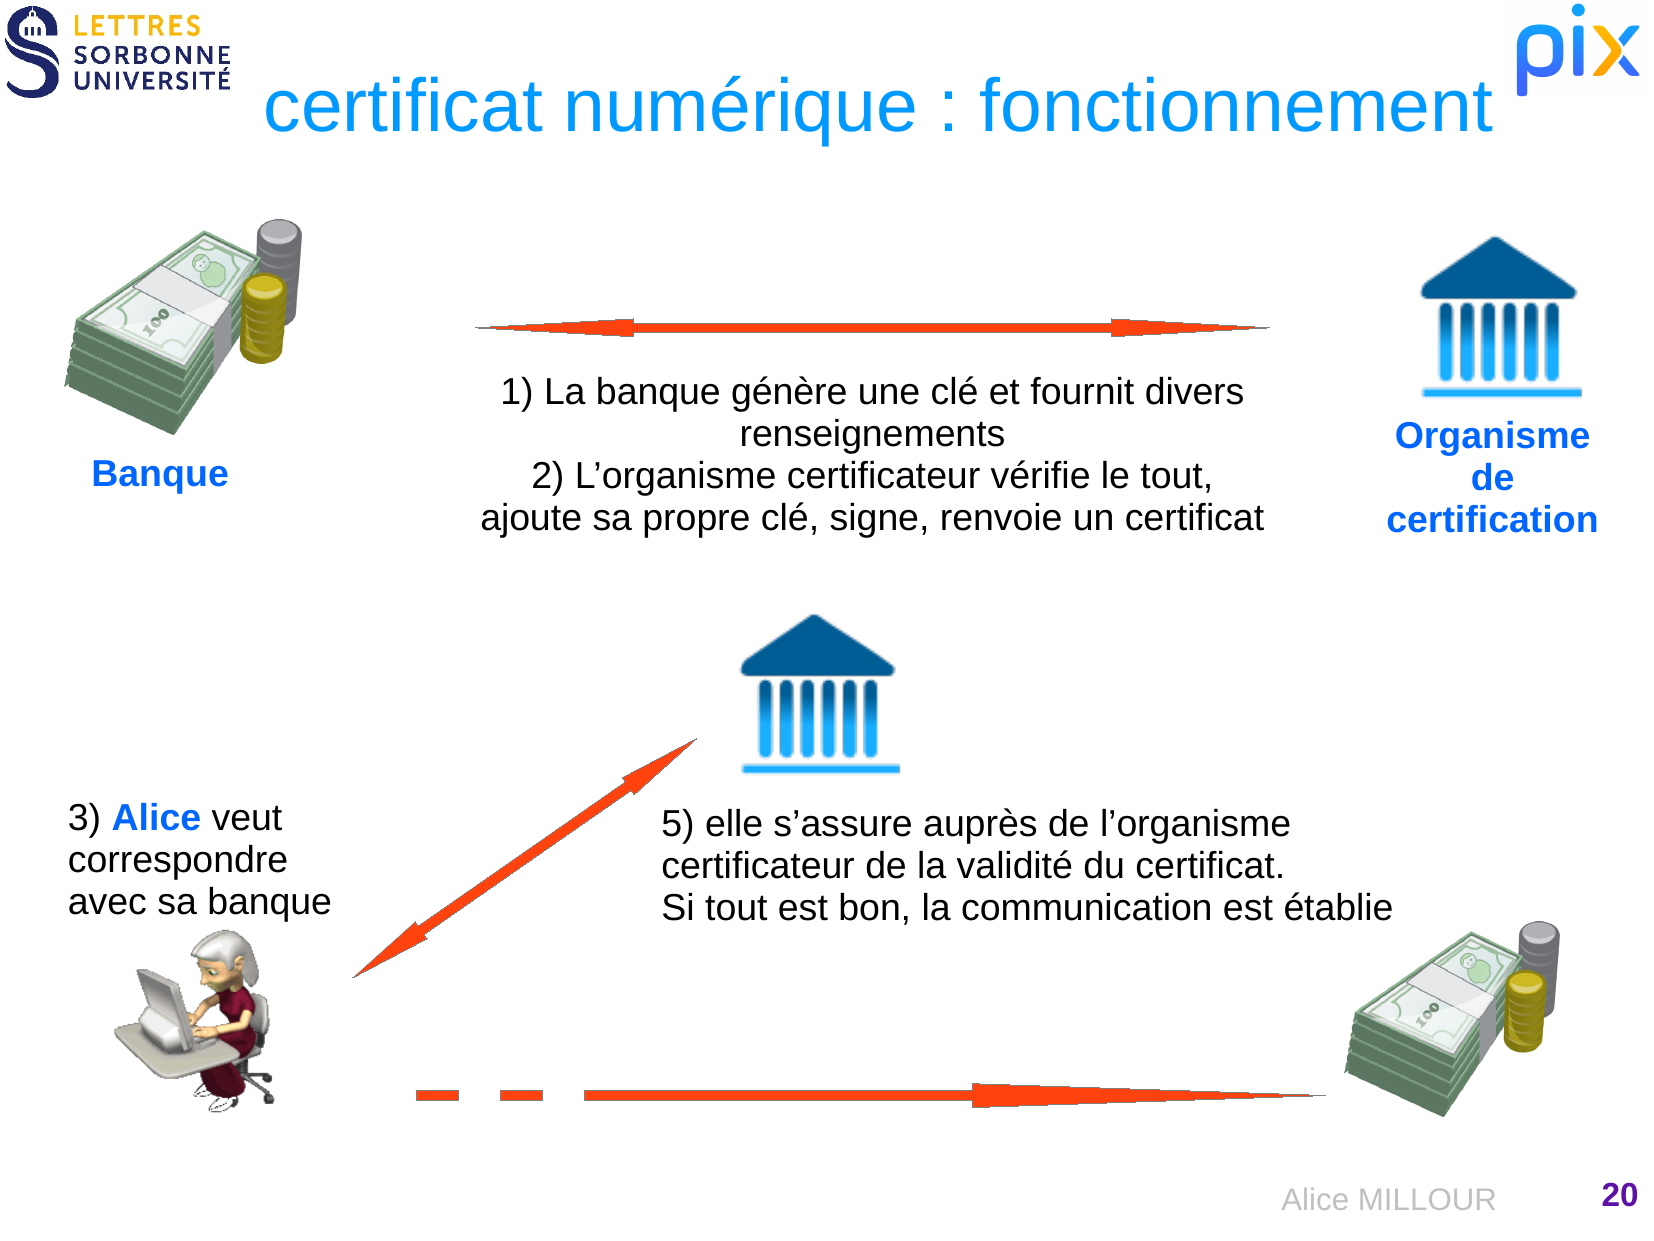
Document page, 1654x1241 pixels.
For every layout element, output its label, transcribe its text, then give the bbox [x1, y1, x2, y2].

text_box Banque [76, 445, 405, 503]
picture [713, 593, 916, 794]
text_box 1) La banque génère une clé et fournit divers renseignements 2) L’organisme certificateur vérifie le tout, ajoute sa propre clé, signe, renvoie un certificat [460, 363, 1285, 589]
text_box Organisme de certification [1364, 407, 1622, 549]
picture [1344, 921, 1560, 1117]
picture [105, 931, 284, 1135]
text_box [416, 1090, 459, 1101]
text_box [352, 738, 697, 978]
picture [5, 6, 82, 98]
text_box 5) elle s’assure auprès de l’organisme certificateur de la validité du certificat. Si tout est bon, la communication est établie [646, 794, 1436, 937]
picture [1571, 2, 1648, 98]
text_box [584, 1083, 1326, 1108]
title certificat numérique : fonctionnement [82, 2, 1571, 210]
text_box 3) Alice veut correspondre avec sa banque [53, 789, 364, 931]
text_box [475, 318, 1270, 337]
picture [64, 219, 302, 435]
picture [1393, 215, 1598, 407]
text_box [500, 1090, 543, 1101]
